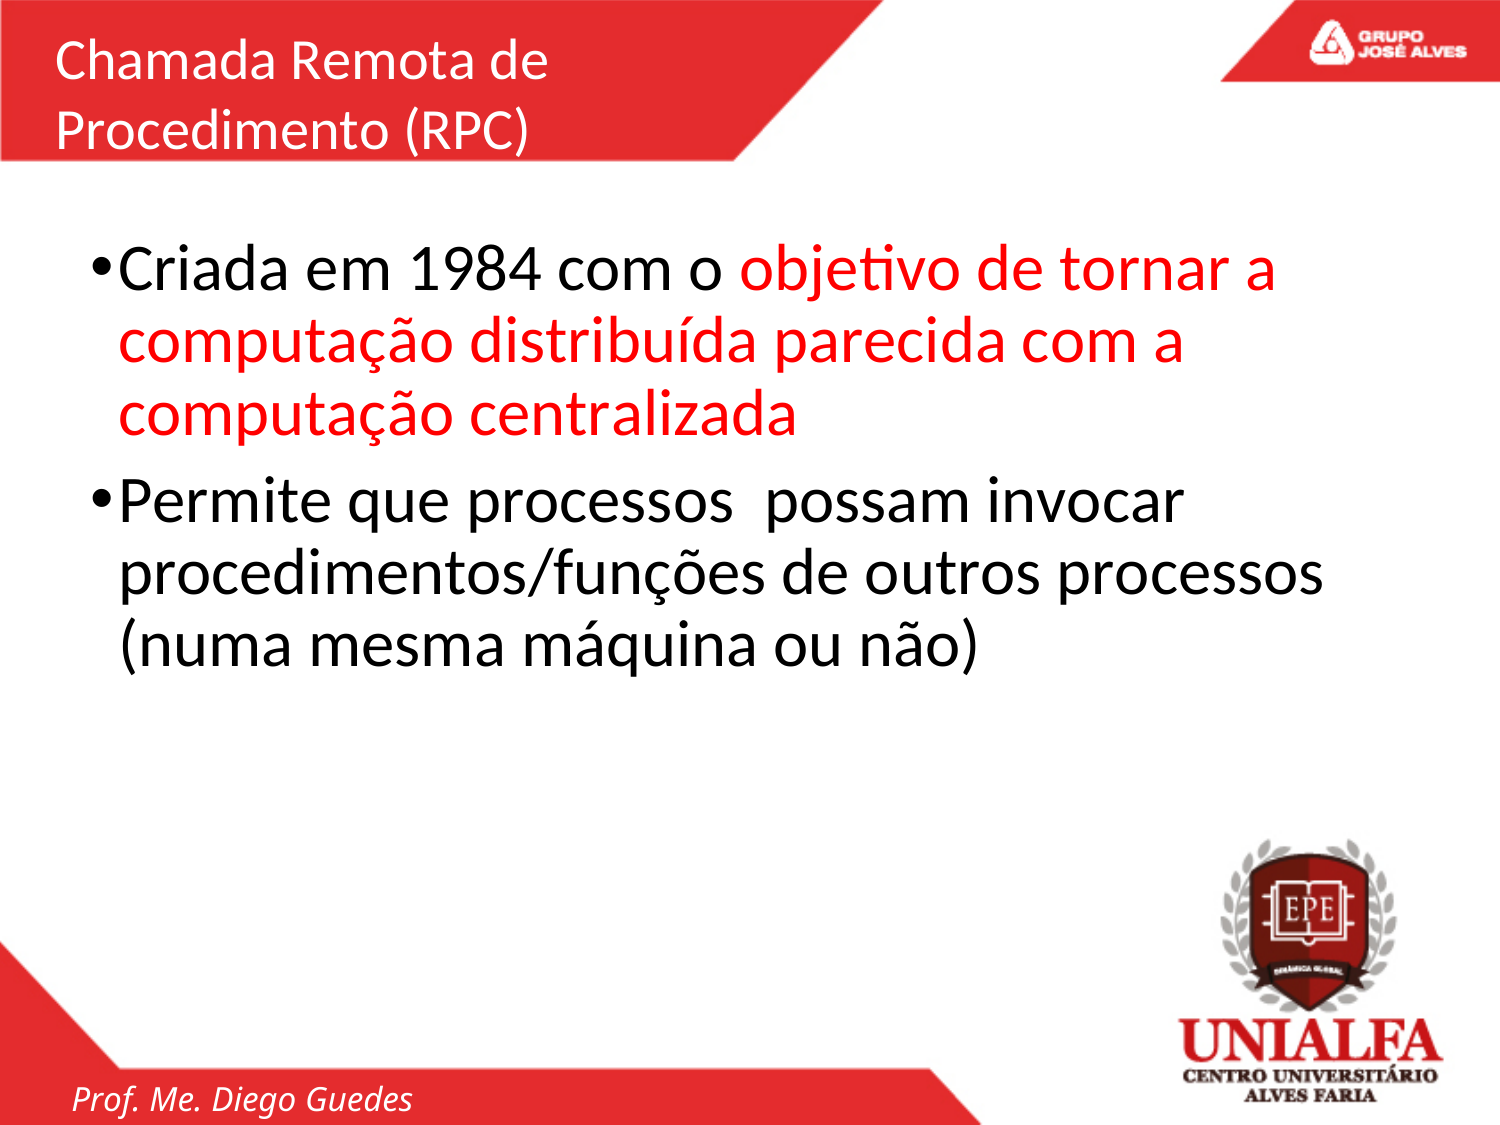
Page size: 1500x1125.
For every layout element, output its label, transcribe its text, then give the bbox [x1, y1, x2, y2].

picture [0, 0, 1500, 1125]
text_box Prof. Me. Diego Guedes [56, 1070, 711, 1125]
text_box Chamada Remota de Procedimento (RPC) [40, 13, 730, 169]
list Criada em 1984 com o objetivo de tornar a computação distribuída parecida com a computação centralizada Permite que processos possam invocar procedimentos/funções de outros processos (numa mesma máquina ou não) [75, 225, 1426, 933]
